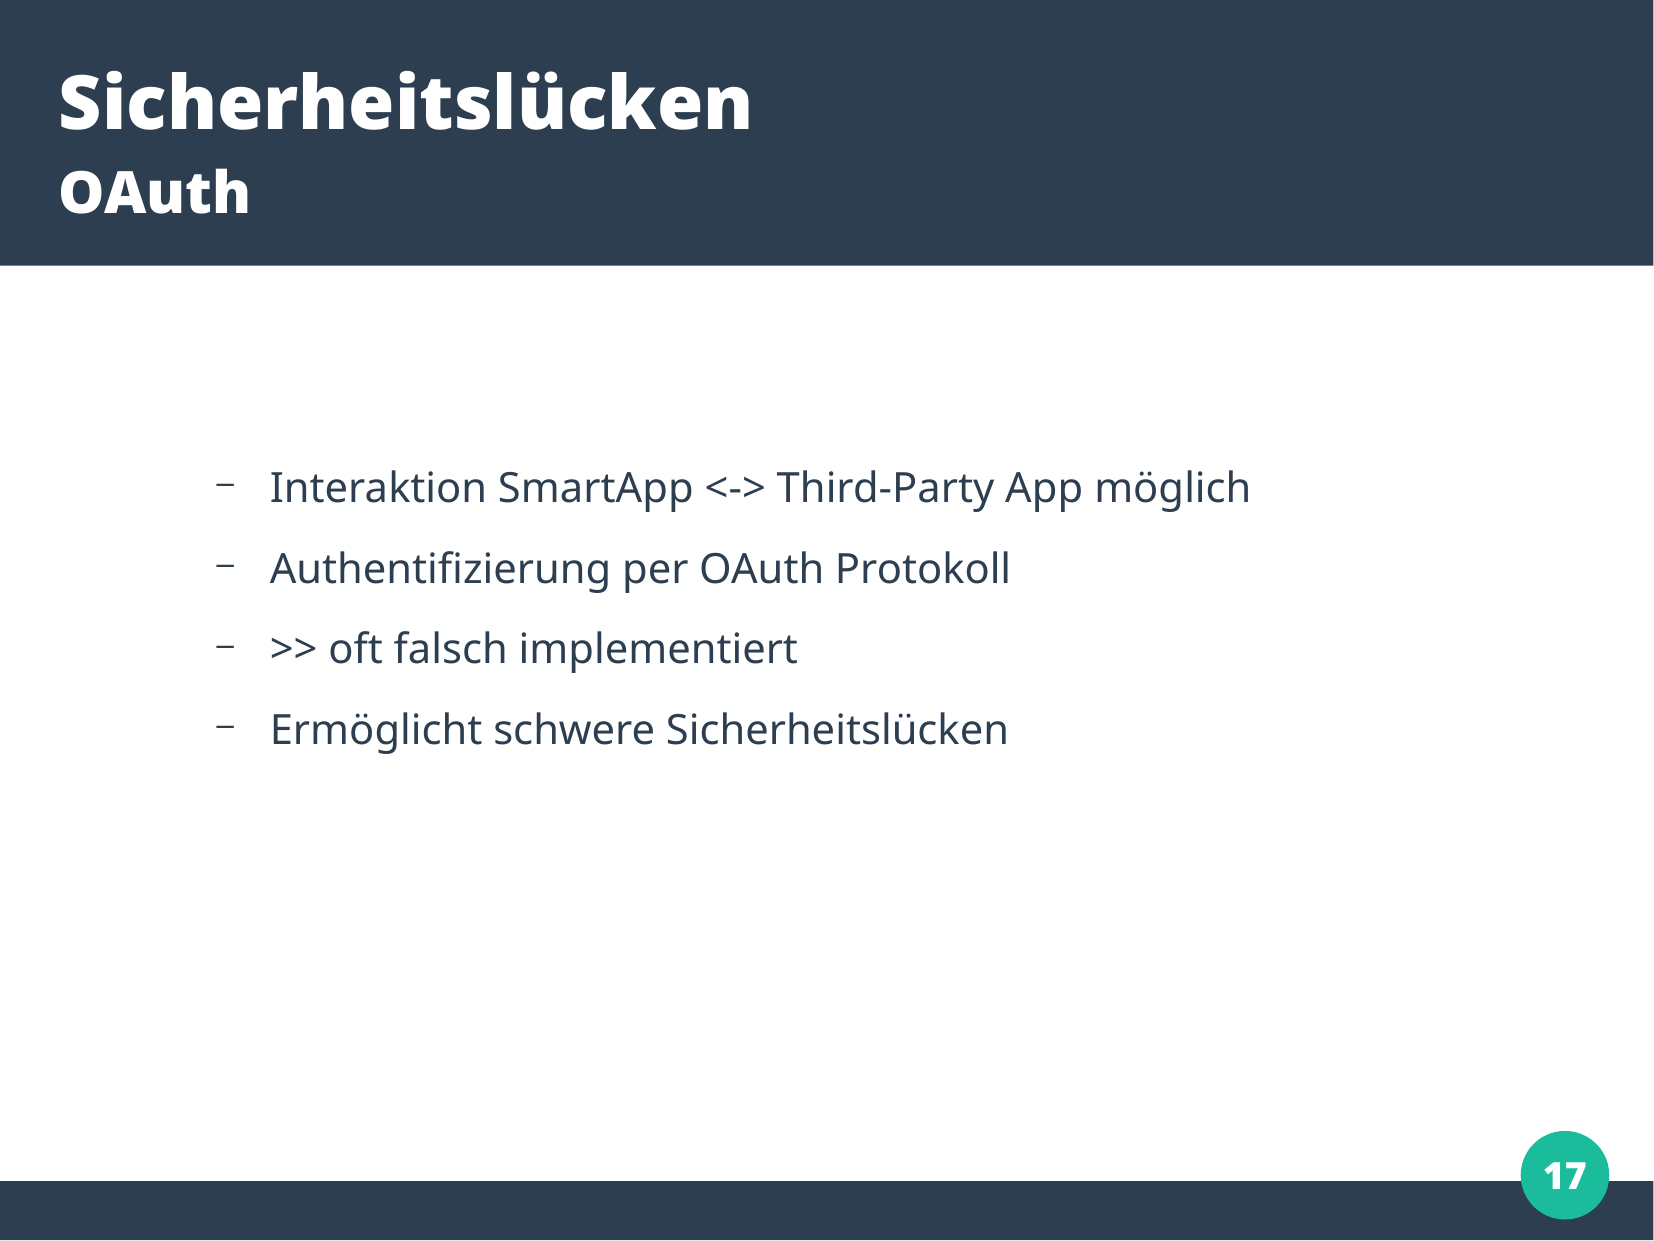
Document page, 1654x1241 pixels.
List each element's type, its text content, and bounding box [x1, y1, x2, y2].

list Interaktion SmartApp <-> Third-Party App möglich Authentifizierung per OAuth Protokoll >> oft falsch implementiert Ermöglicht schwere Sicherheitslücken [128, 371, 1477, 1027]
title Sicherheitslücken OAuth [59, 49, 1595, 232]
